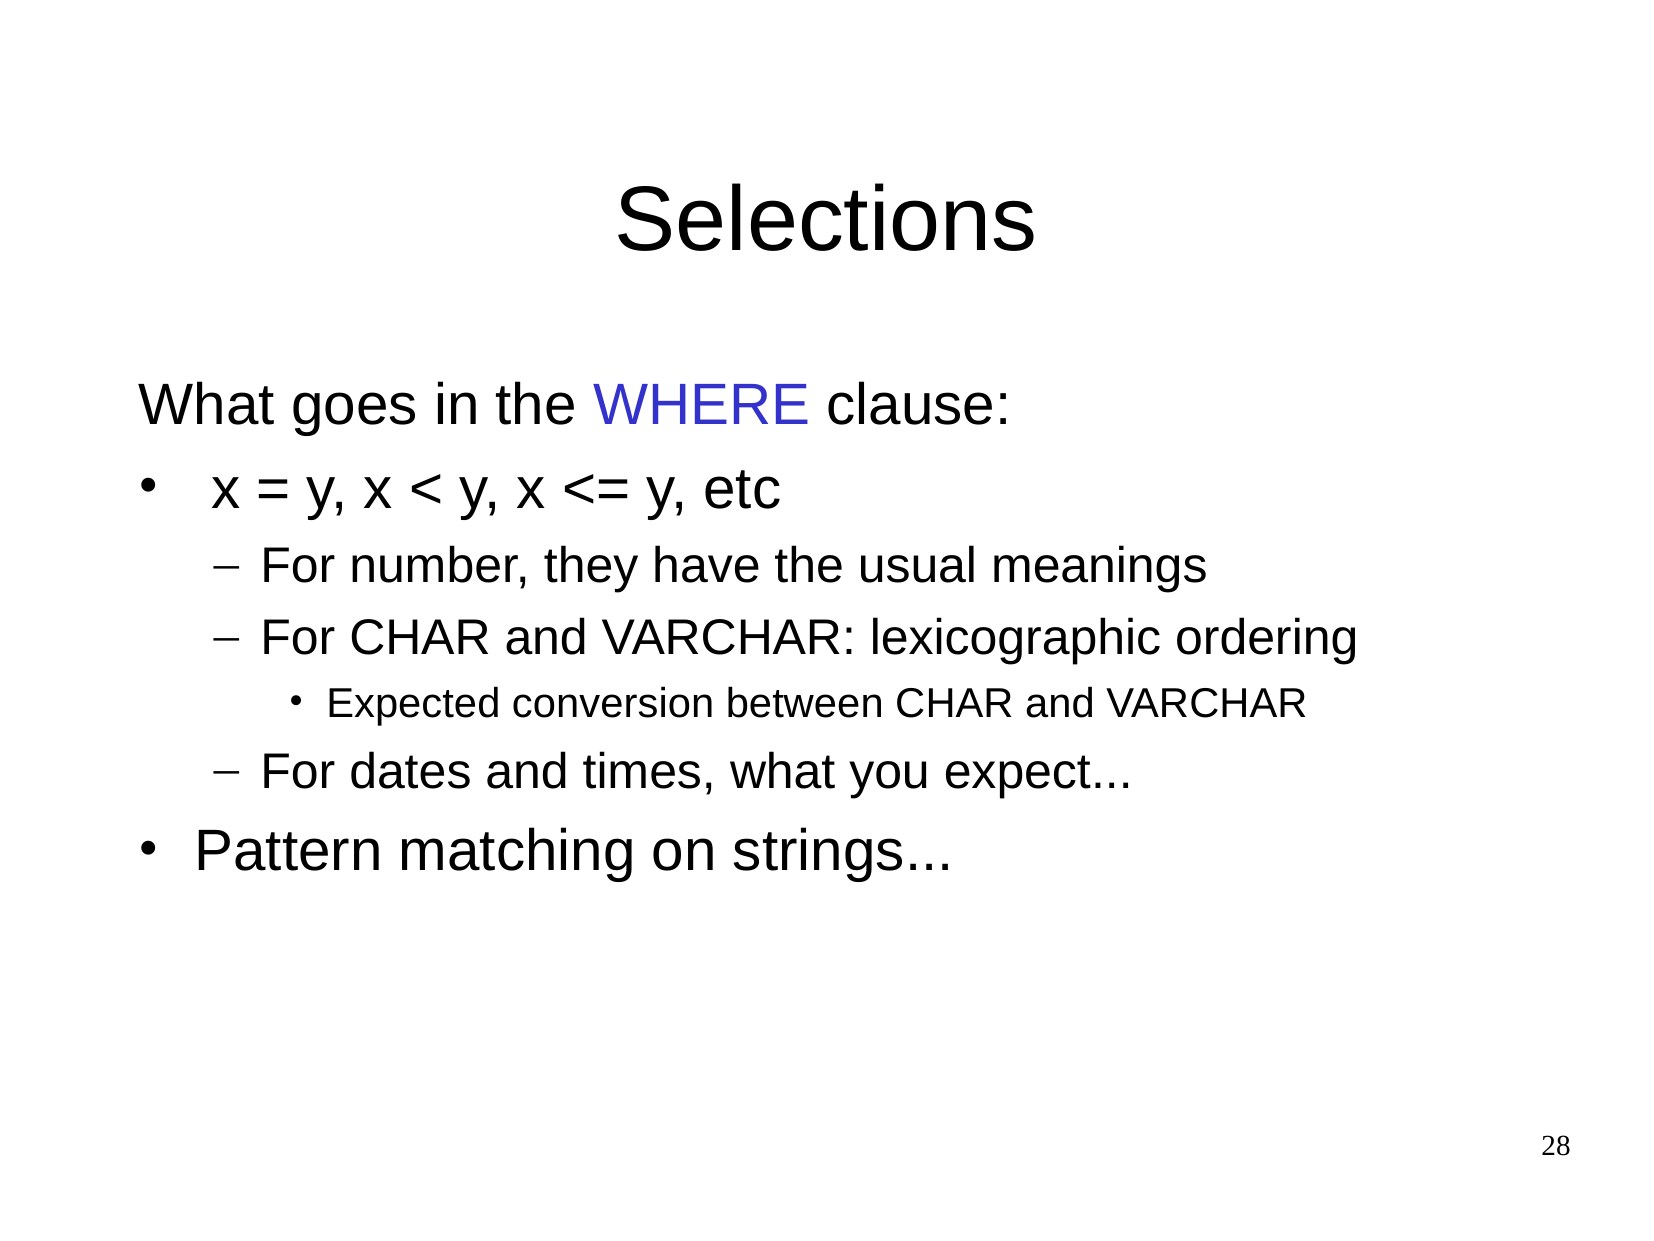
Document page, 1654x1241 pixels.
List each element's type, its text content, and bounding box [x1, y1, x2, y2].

list What goes in the WHERE clause: x = y, x < y, x <= y, etc For number, they have the usual meanings For CHAR and VARCHAR: lexicographic ordering Expected conversion between CHAR and VARCHAR For dates and times, what you expect... Pattern matching on strings... [124, 358, 1530, 1103]
title Selections [124, 110, 1530, 317]
